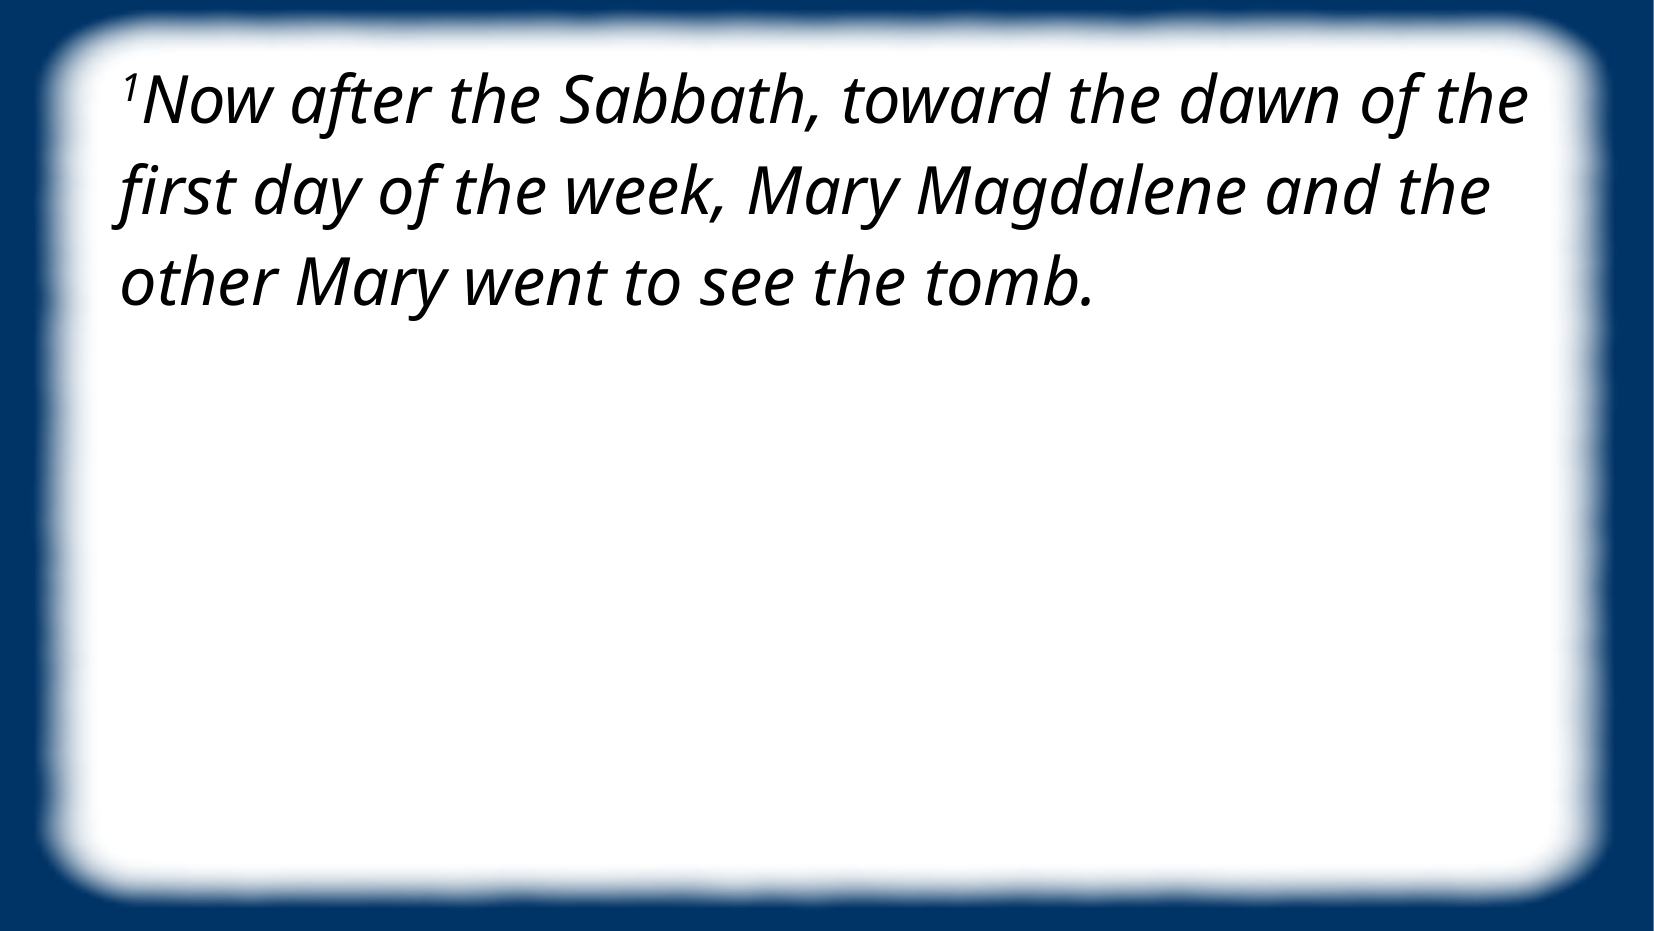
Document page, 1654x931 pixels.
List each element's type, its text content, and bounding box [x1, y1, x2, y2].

picture [0, 0, 1654, 931]
text_box 1Now after the Sabbath, toward the dawn of the first day of the week, Mary Magdalene and the other Mary went to see the tomb. [105, 45, 1561, 327]
